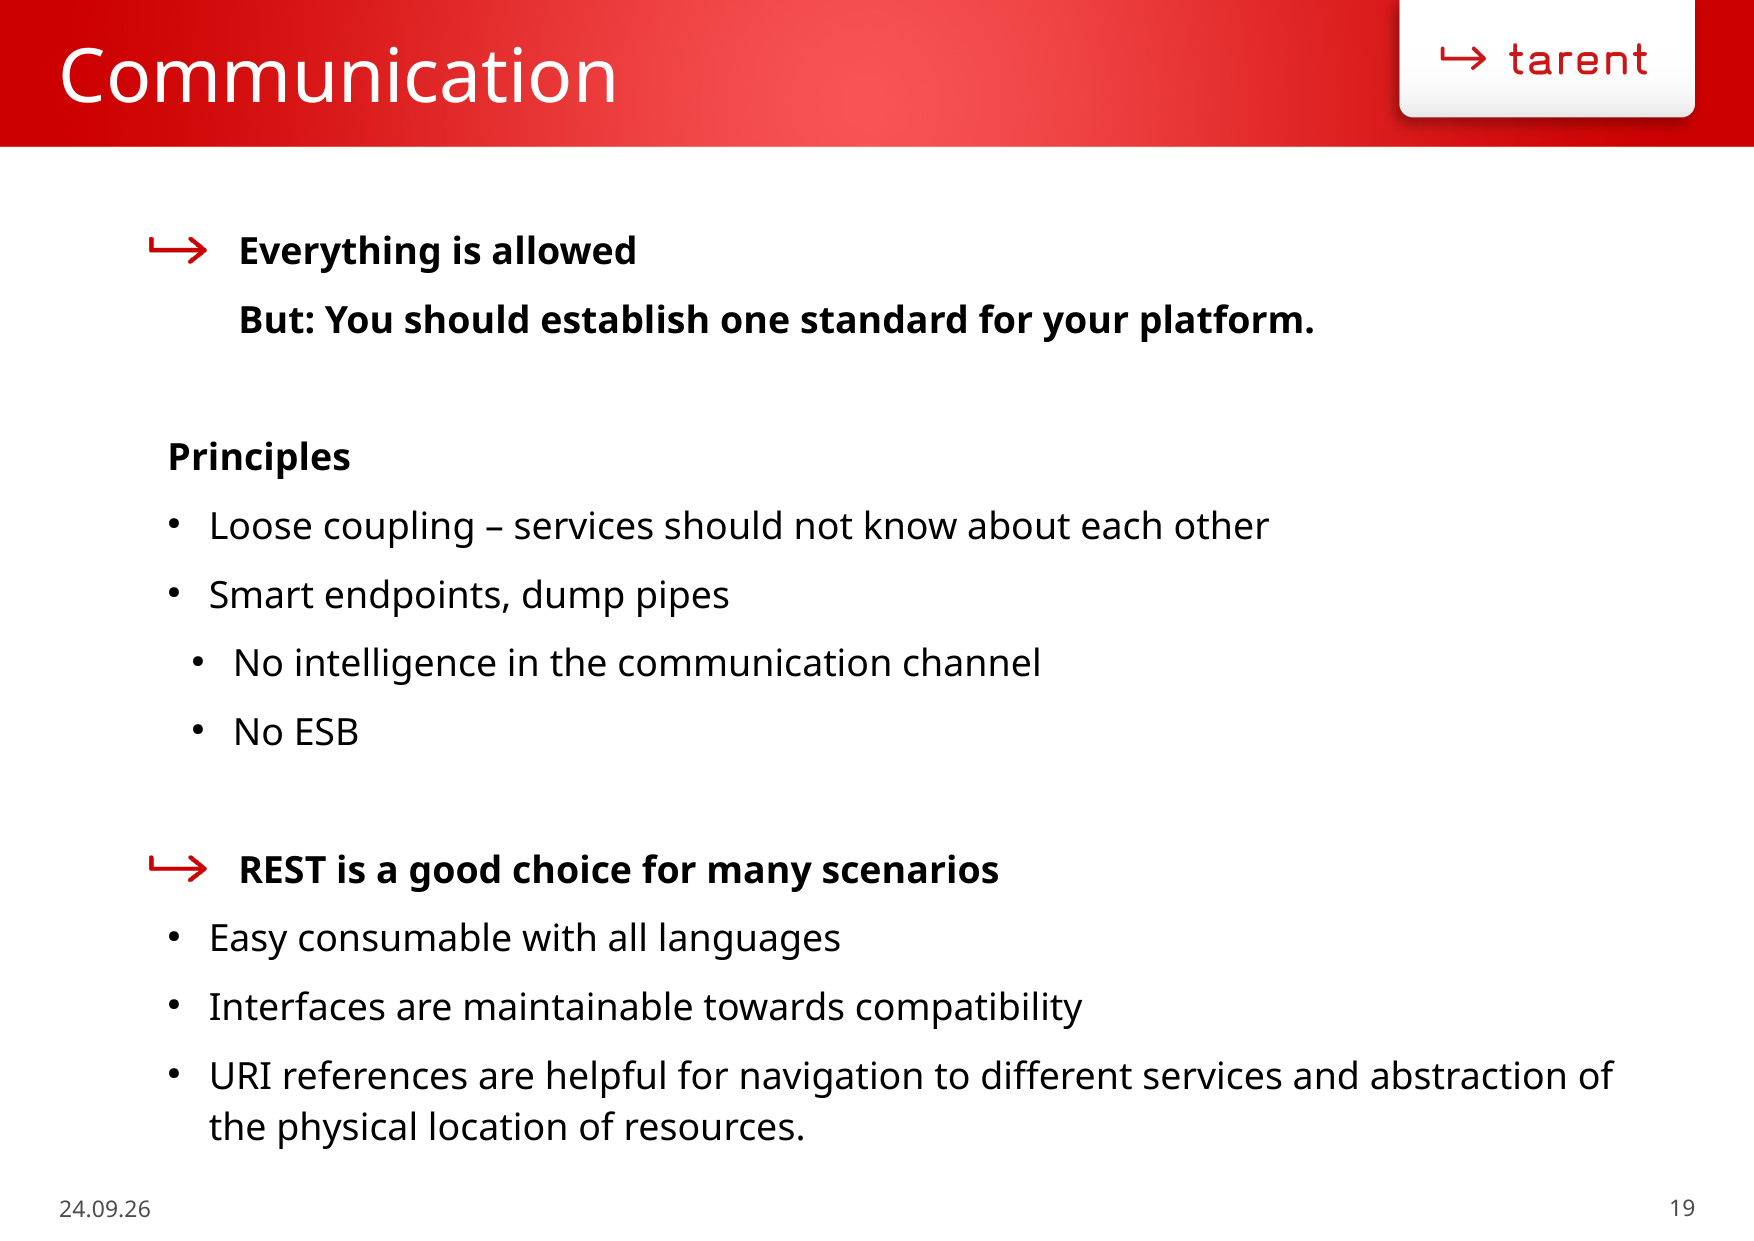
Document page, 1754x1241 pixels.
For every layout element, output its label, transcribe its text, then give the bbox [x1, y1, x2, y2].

picture [0, 0, 1754, 1240]
title Communication [59, 0, 1638, 177]
list Everything is allowed But: You should establish one standard for your platform. Principles Loose coupling – services should not know about each other Smart endpoints, dump pipes No intelligence in the communication channel No ESB REST is a good choice for many scenarios Easy consumable with all languages Interfaces are maintainable towards compatibility URI references are helpful for navigation to different services and abstraction of the physical location of resources. [87, 224, 1667, 1158]
